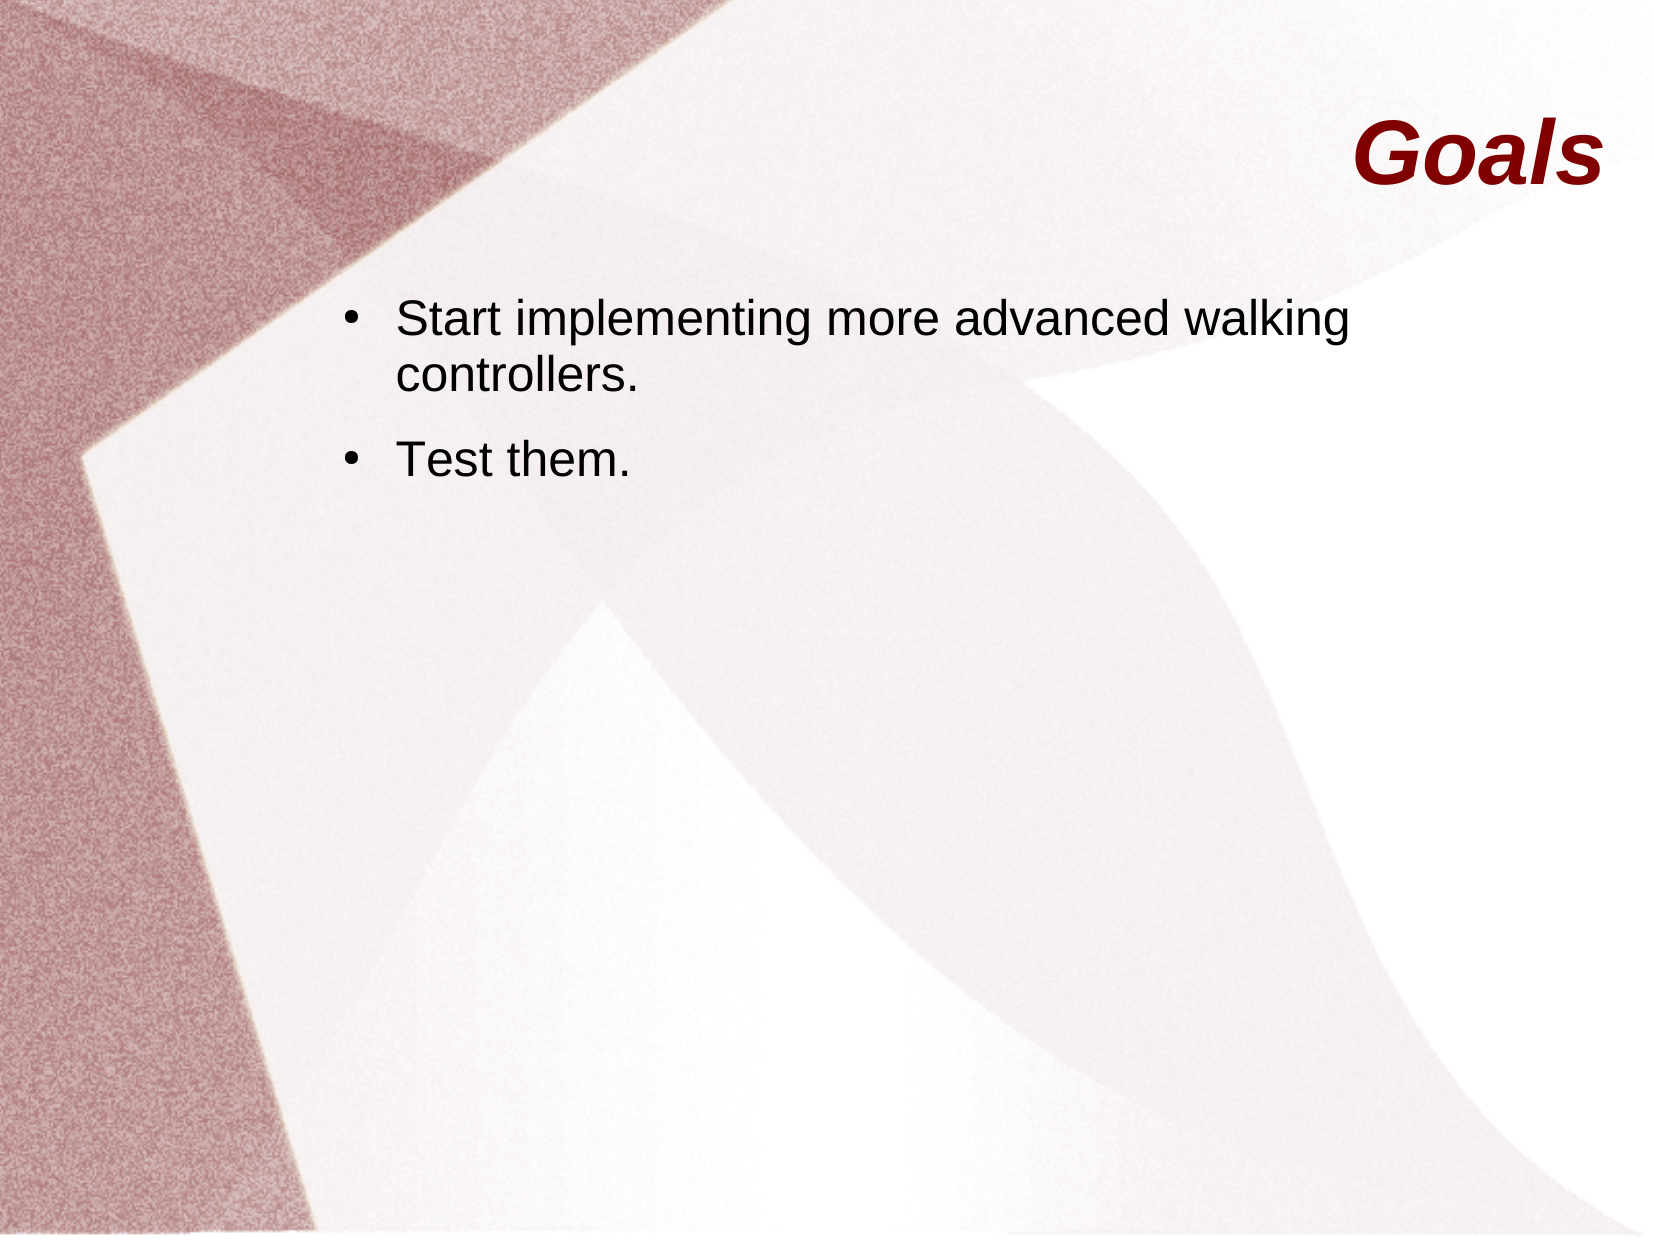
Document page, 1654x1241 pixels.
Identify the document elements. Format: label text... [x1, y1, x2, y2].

list Start implementing more advanced walking controllers. Test them. [324, 290, 1601, 1241]
picture [0, 0, 1654, 1241]
title Goals [596, 49, 1607, 257]
